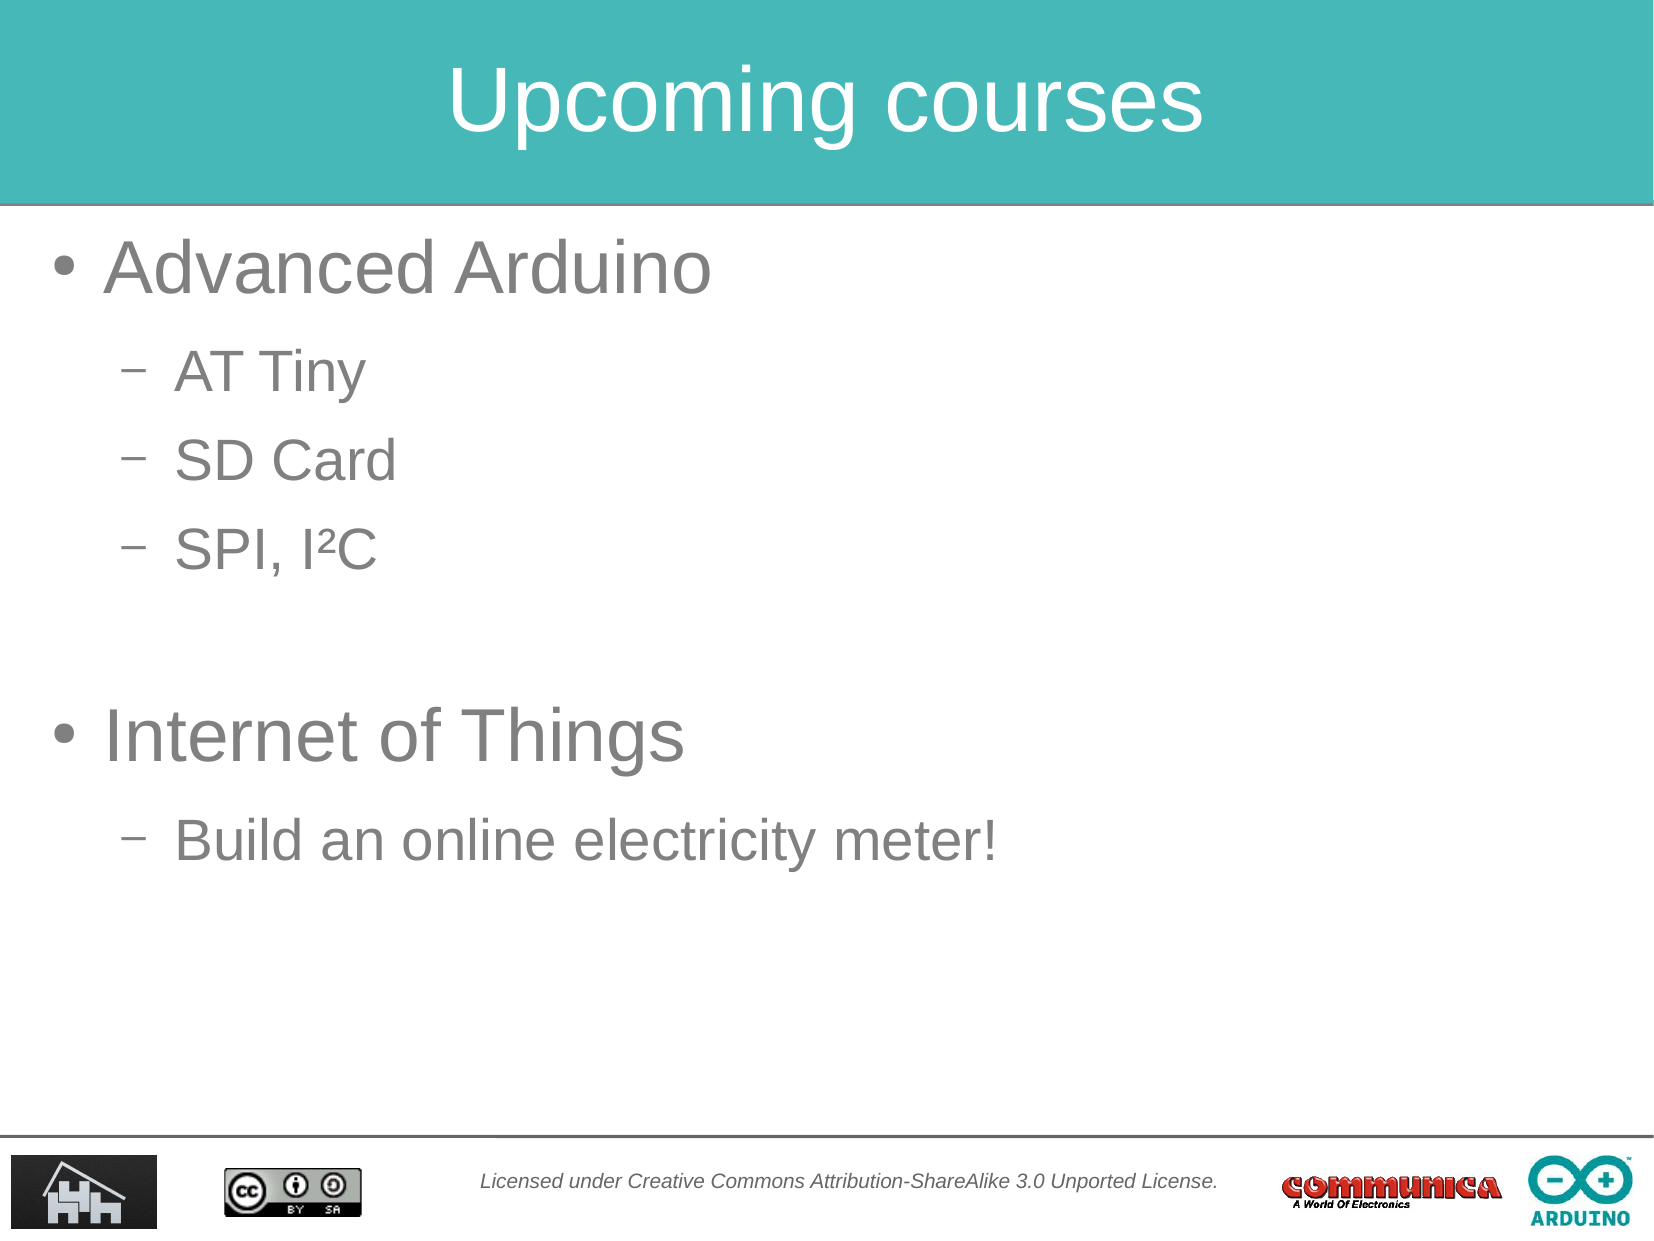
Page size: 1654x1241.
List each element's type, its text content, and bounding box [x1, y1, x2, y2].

picture [224, 1168, 362, 1217]
title Upcoming courses [0, 0, 1654, 204]
picture [11, 1155, 157, 1229]
picture [1264, 1144, 1654, 1241]
list Advanced Arduino AT Tiny SD Card SPI, I²C Internet of Things Build an online electricity meter! [33, 225, 1642, 1123]
